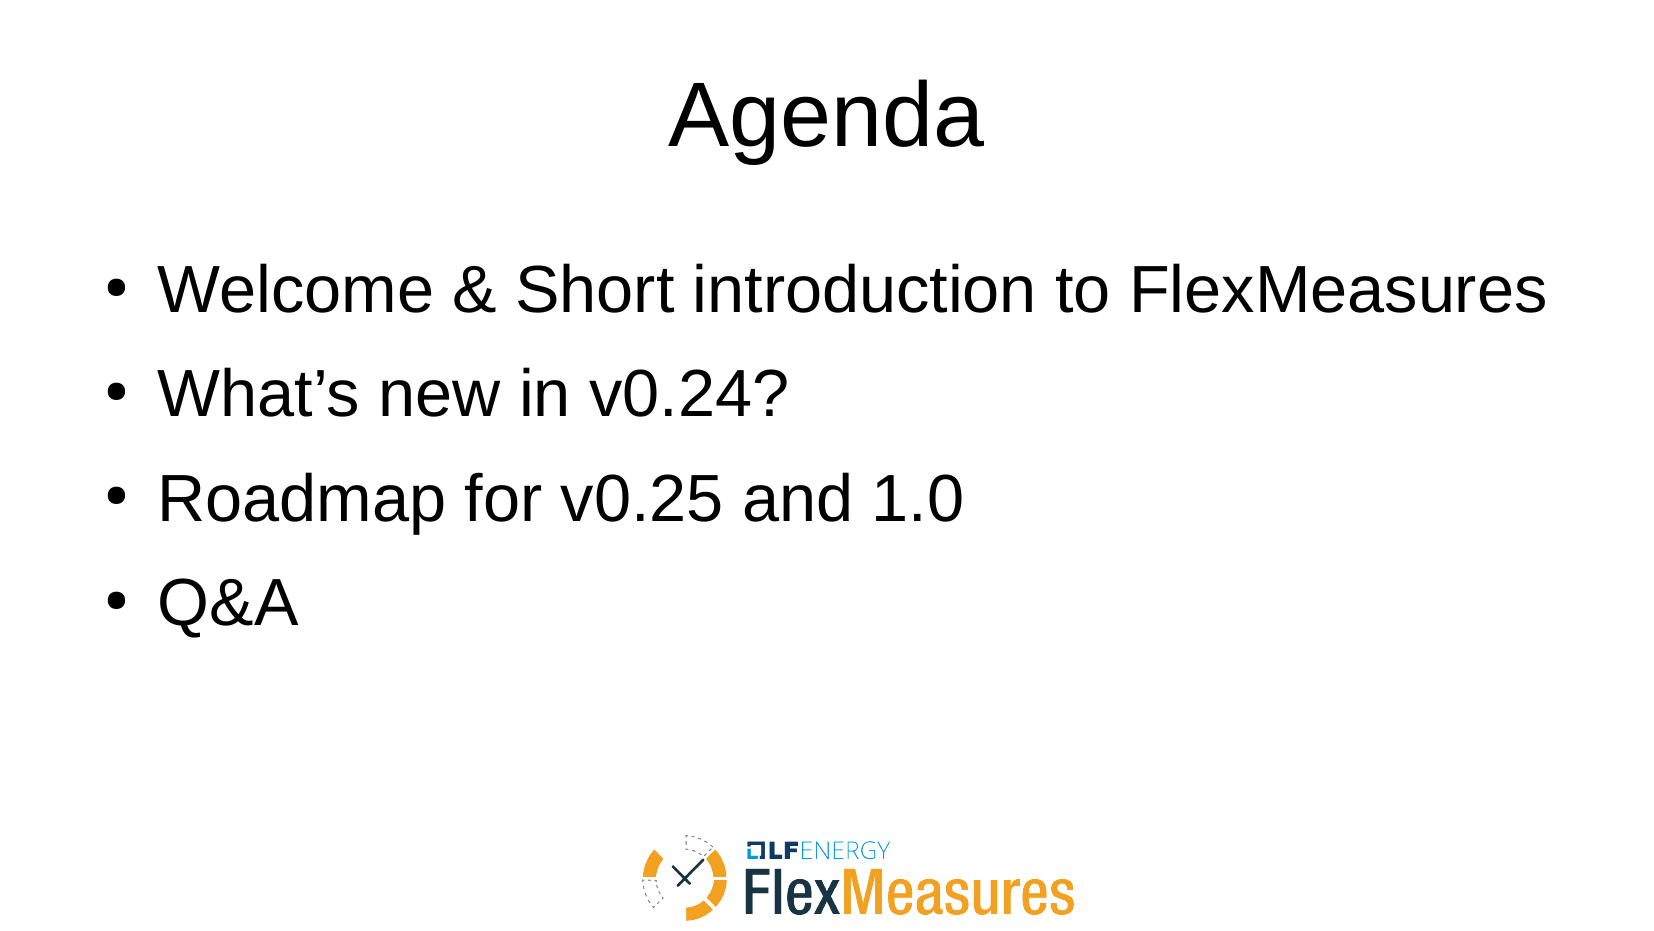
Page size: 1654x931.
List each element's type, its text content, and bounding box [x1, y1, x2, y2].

list Welcome & Short introduction to FlexMeasures What’s new in v0.24? Roadmap for v0.25 and 1.0 Q&A [86, 251, 1575, 792]
title Agenda [82, 37, 1571, 193]
picture [642, 835, 1074, 921]
